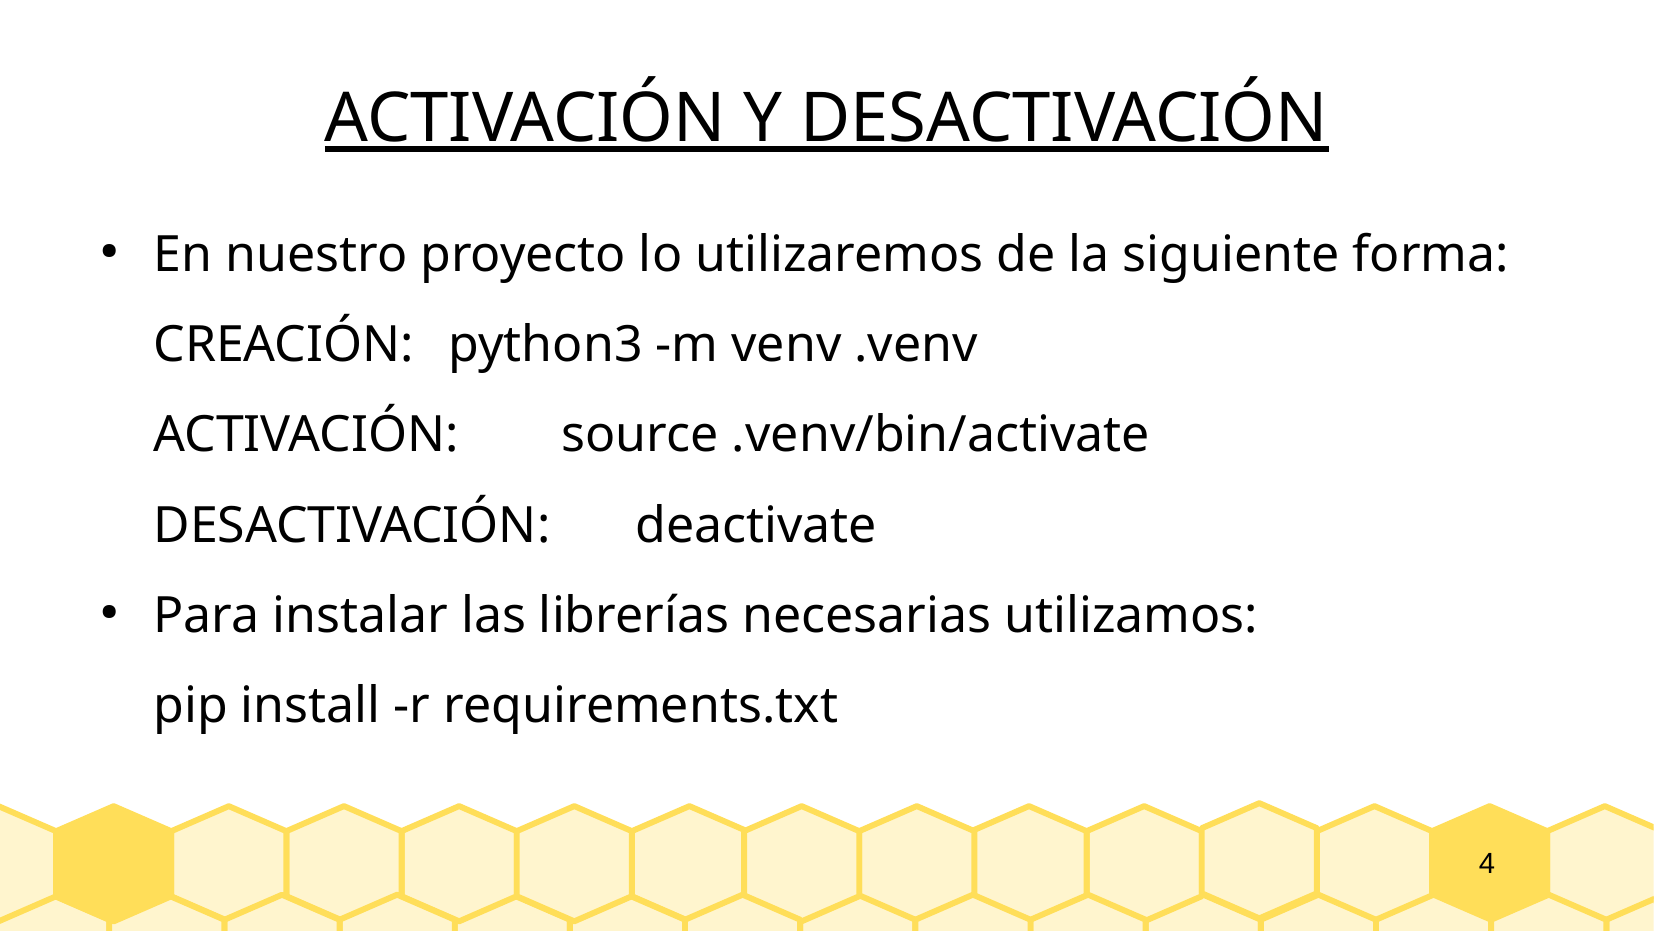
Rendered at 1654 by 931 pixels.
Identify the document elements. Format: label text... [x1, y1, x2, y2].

title ACTIVACIÓN Y DESACTIVACIÓN [82, 37, 1571, 193]
list En nuestro proyecto lo utilizaremos de la siguiente forma: CREACIÓN: python3 -m venv .venv ACTIVACIÓN: source .venv/bin/activate DESACTIVACIÓN: deactivate Para instalar las librerías necesarias utilizamos: pip install -r requirements.txt [82, 217, 1571, 758]
